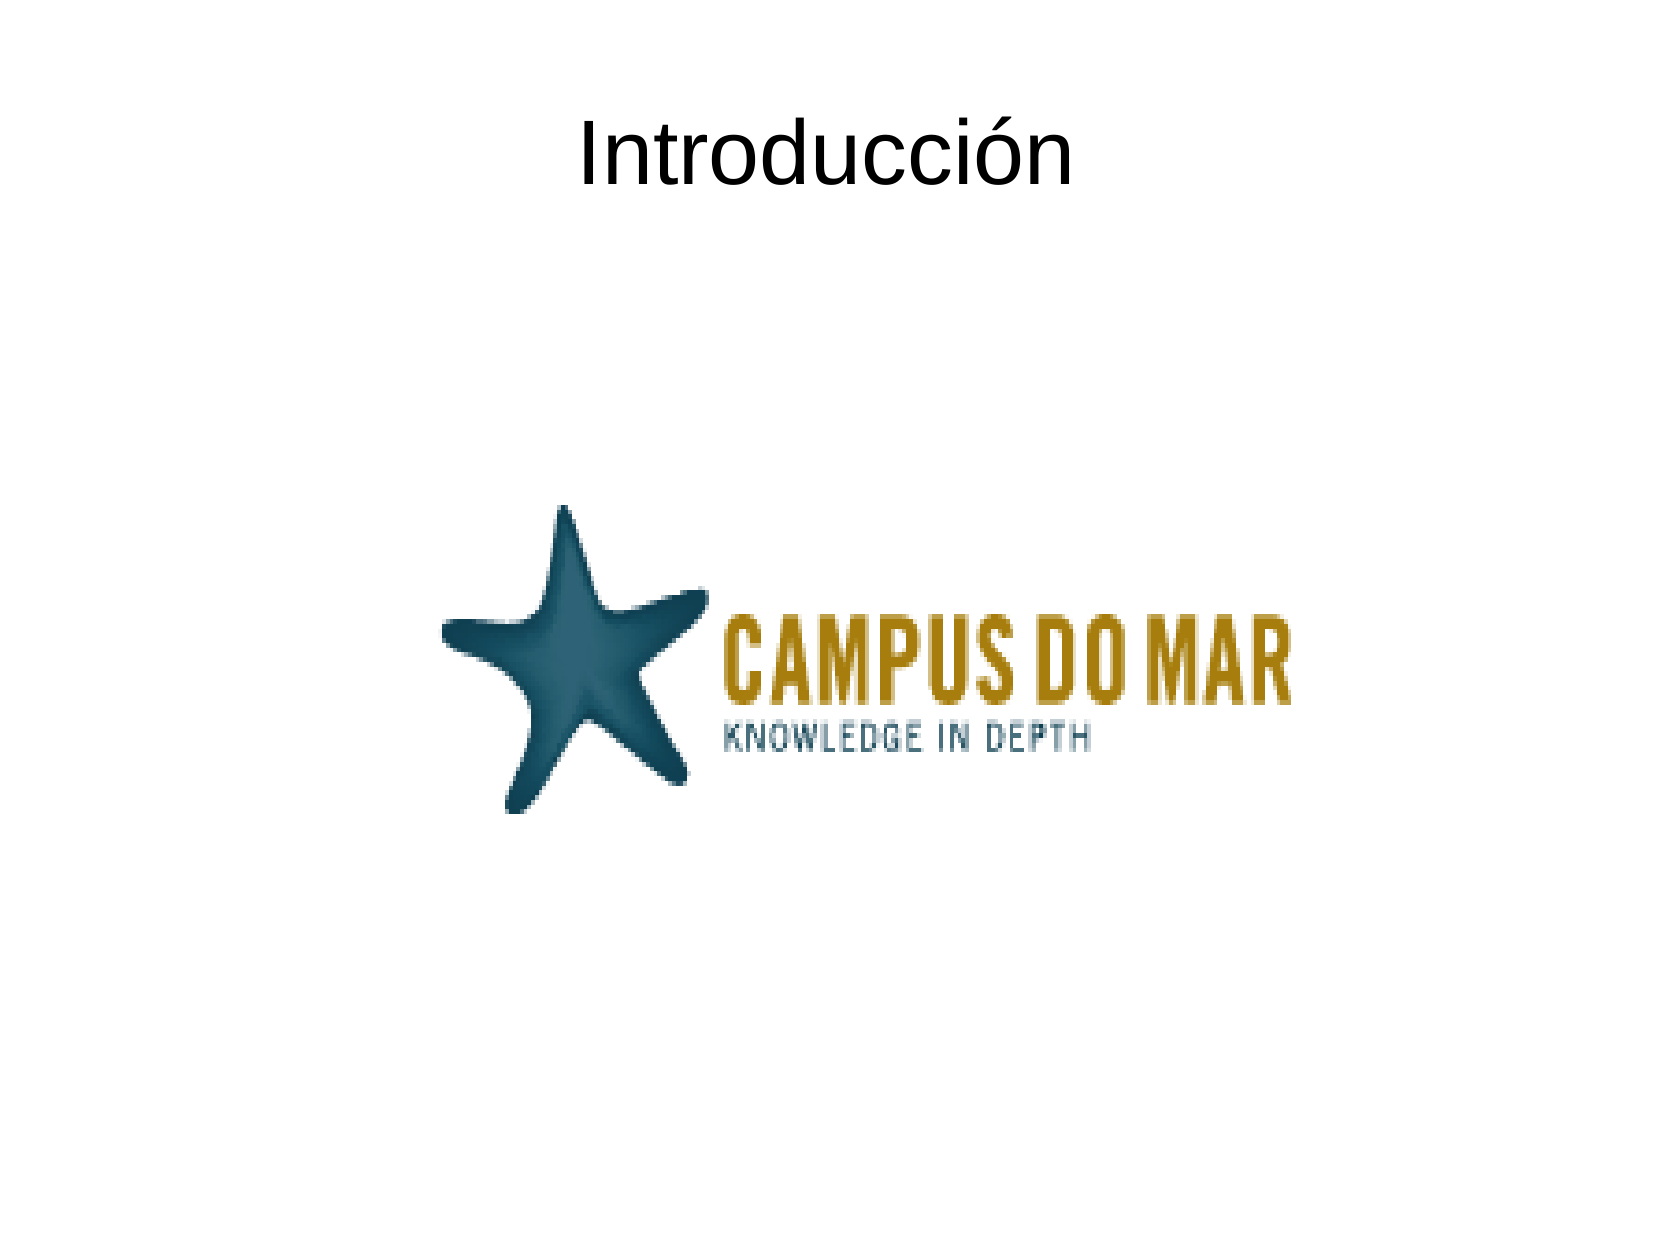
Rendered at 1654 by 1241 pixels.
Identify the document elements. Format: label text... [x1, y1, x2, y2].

picture [413, 472, 1355, 886]
title Introducción [82, 56, 1571, 250]
